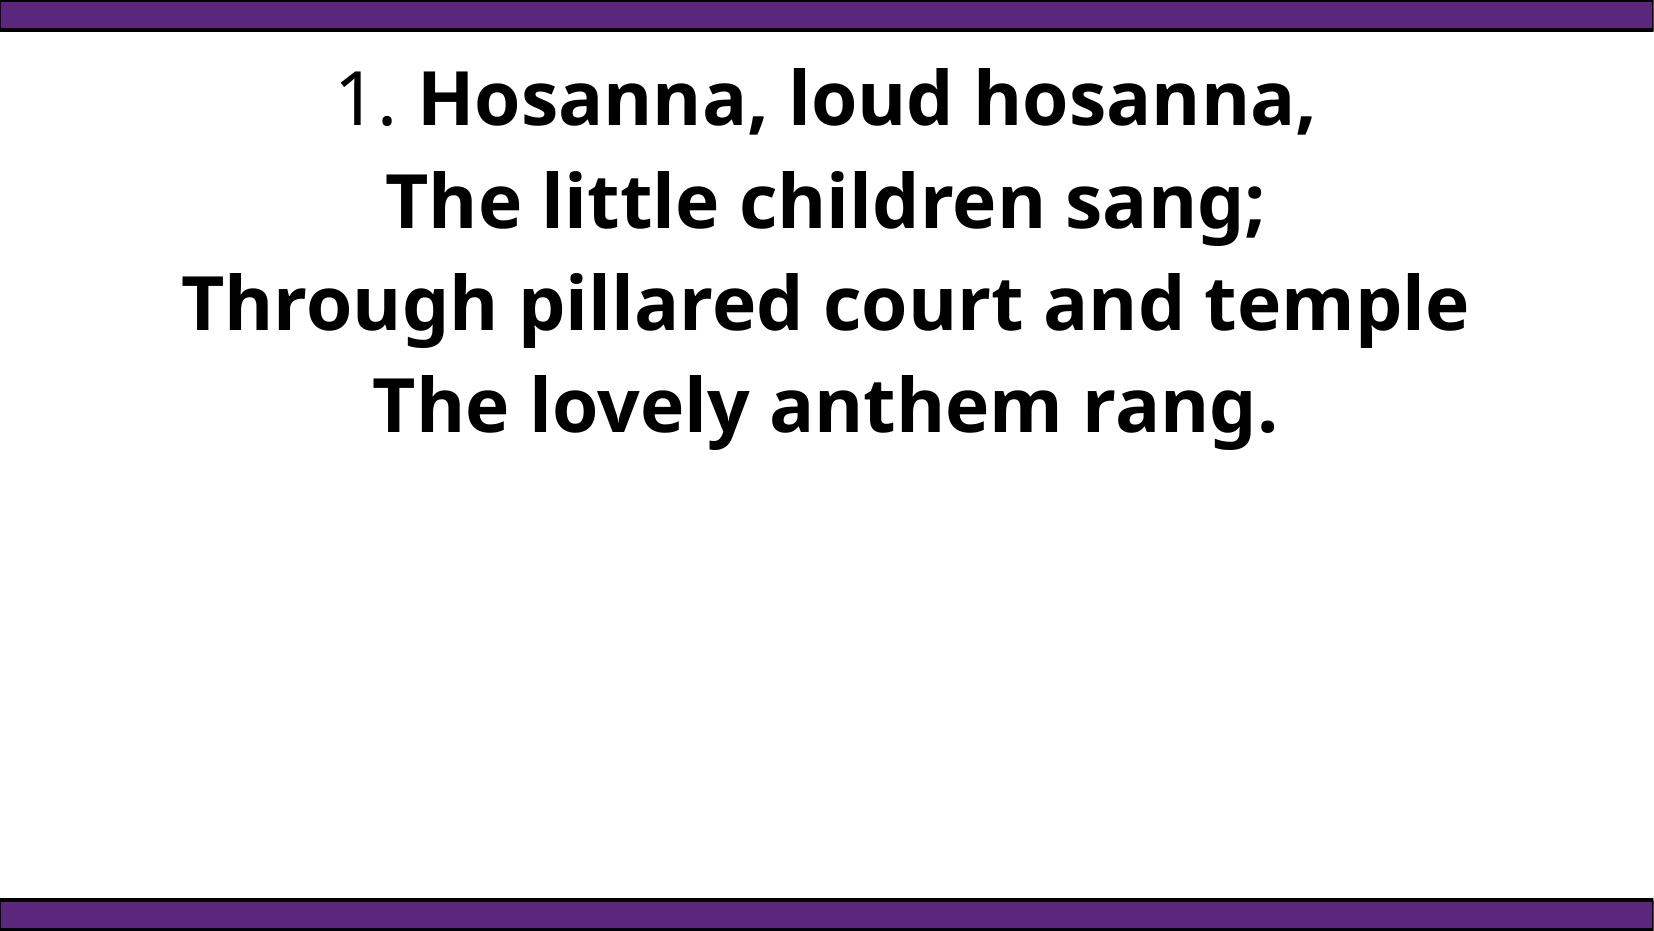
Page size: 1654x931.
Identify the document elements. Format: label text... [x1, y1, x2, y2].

text_box 1. Hosanna, loud hosanna, The little children sang; Through pillared court and temple The lovely anthem rang. [60, 38, 1593, 453]
text_box [0, 0, 1654, 31]
text_box [0, 900, 1654, 931]
picture [0, 31, 1654, 900]
